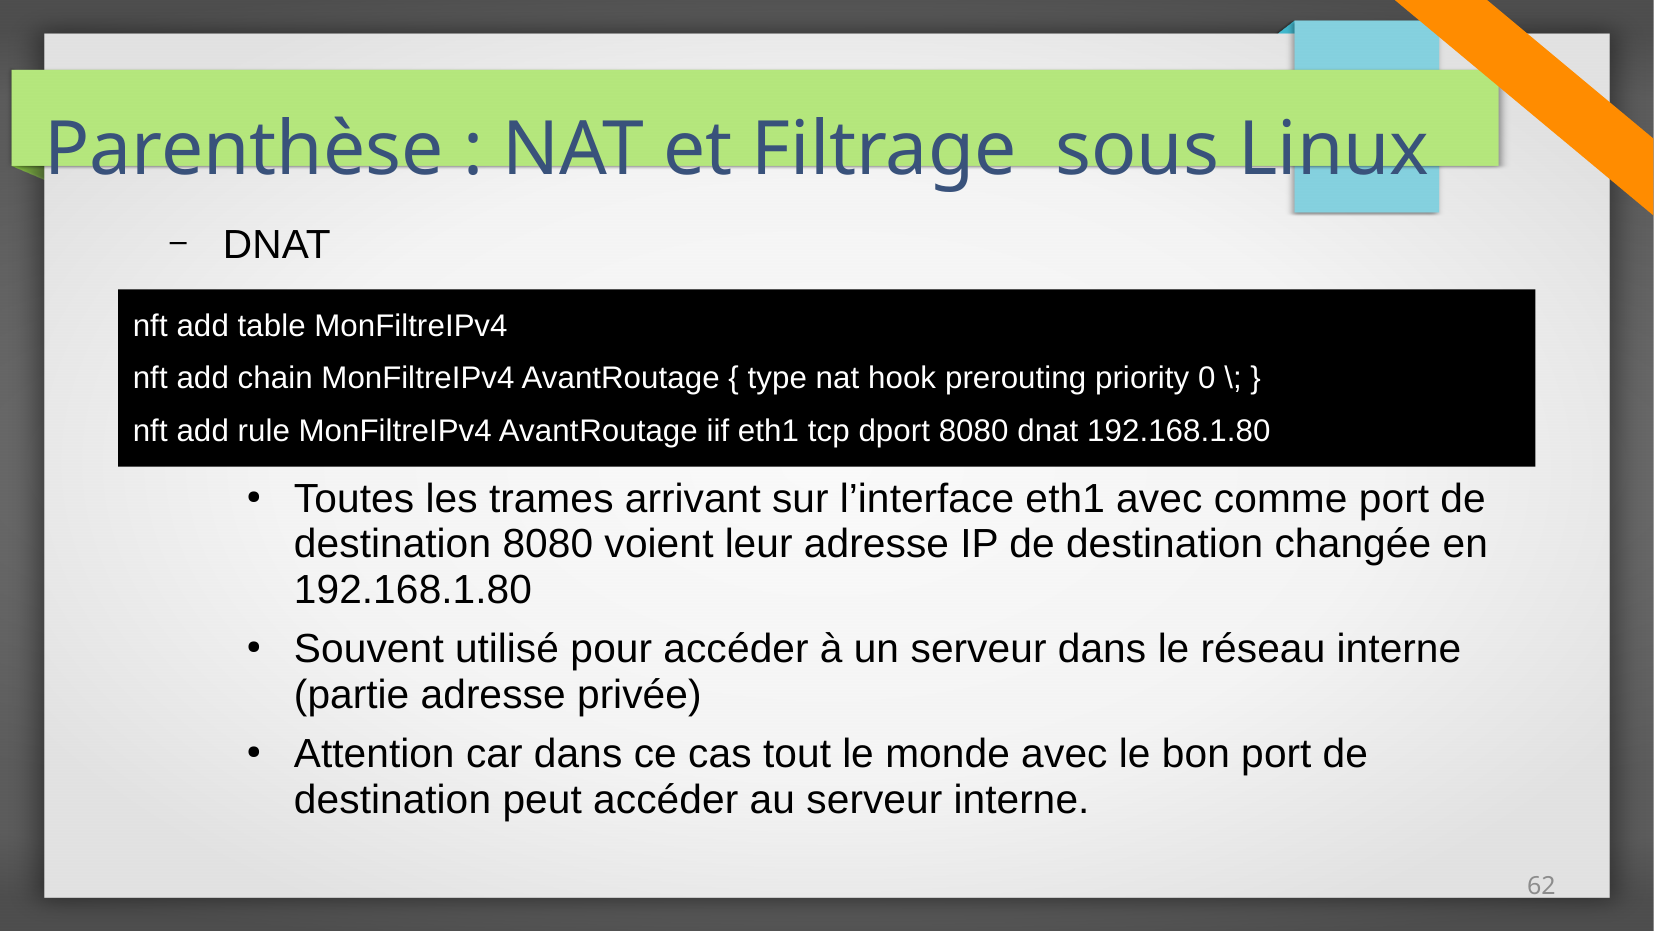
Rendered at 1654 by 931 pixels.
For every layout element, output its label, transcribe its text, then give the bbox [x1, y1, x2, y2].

list DNAT Toutes les trames arrivant sur l’interface eth1 avec comme port de destination 8080 voient leur adresse IP de destination changée en 192.168.1.80 Souvent utilisé pour accéder à un serveur dans le réseau interne (partie adresse privée) Attention car dans ce cas tout le monde avec le bon port de destination peut accéder au serveur interne. [81, 221, 1570, 857]
picture [1489, 0, 1654, 138]
text_box Parenthèse : NAT et Filtrage sous Linux [29, 87, 1447, 178]
picture [0, 0, 1654, 931]
text_box <numéro> [1184, 862, 1571, 912]
text_box nft add table MonFiltreIPv4 nft add chain MonFiltreIPv4 AvantRoutage { type nat hook prerouting priority 0 \; } nft add rule MonFiltreIPv4 AvantRoutage iif eth1 tcp dport 8080 dnat 192.168.1.80 [118, 289, 1536, 467]
